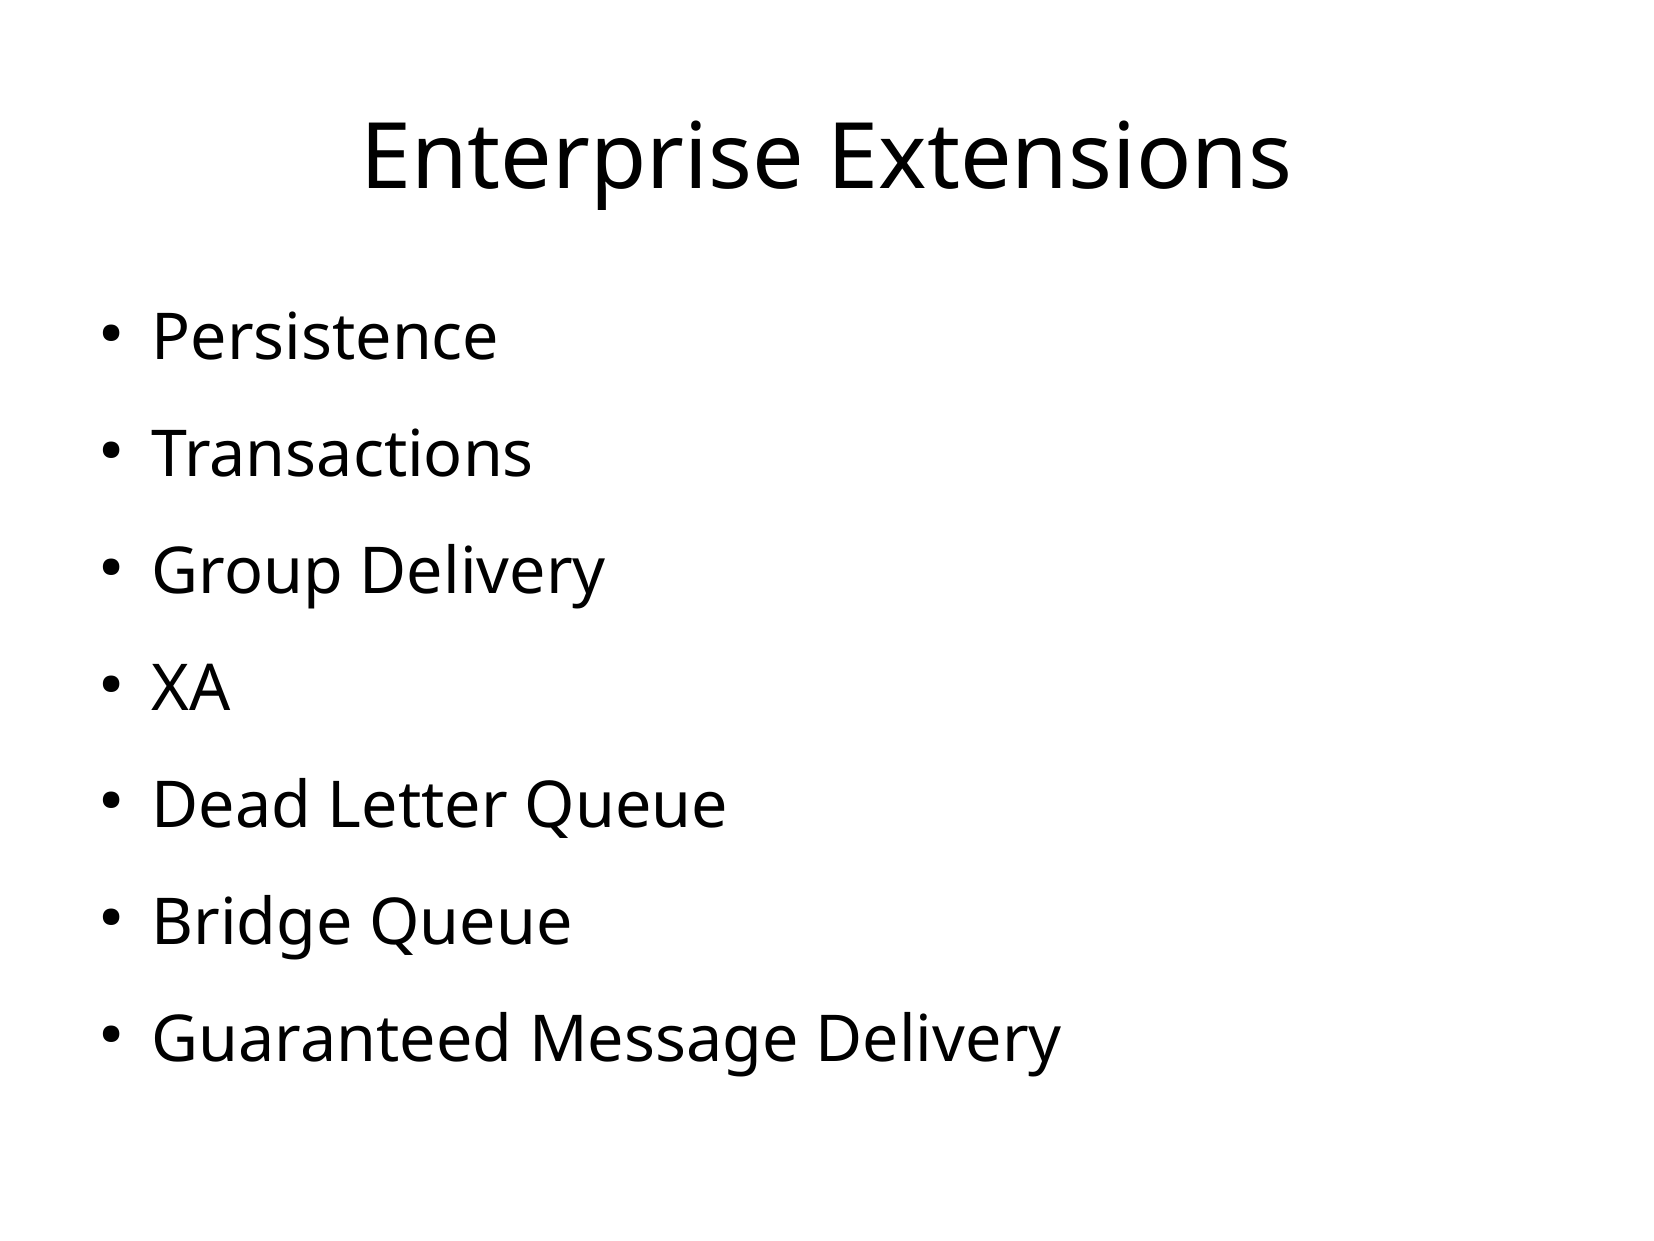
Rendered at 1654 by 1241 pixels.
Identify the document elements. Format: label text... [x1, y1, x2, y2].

title Enterprise Extensions [82, 49, 1571, 257]
list Persistence Transactions Group Delivery XA Dead Letter Queue Bridge Queue Guaranteed Message Delivery [82, 290, 1538, 1081]
